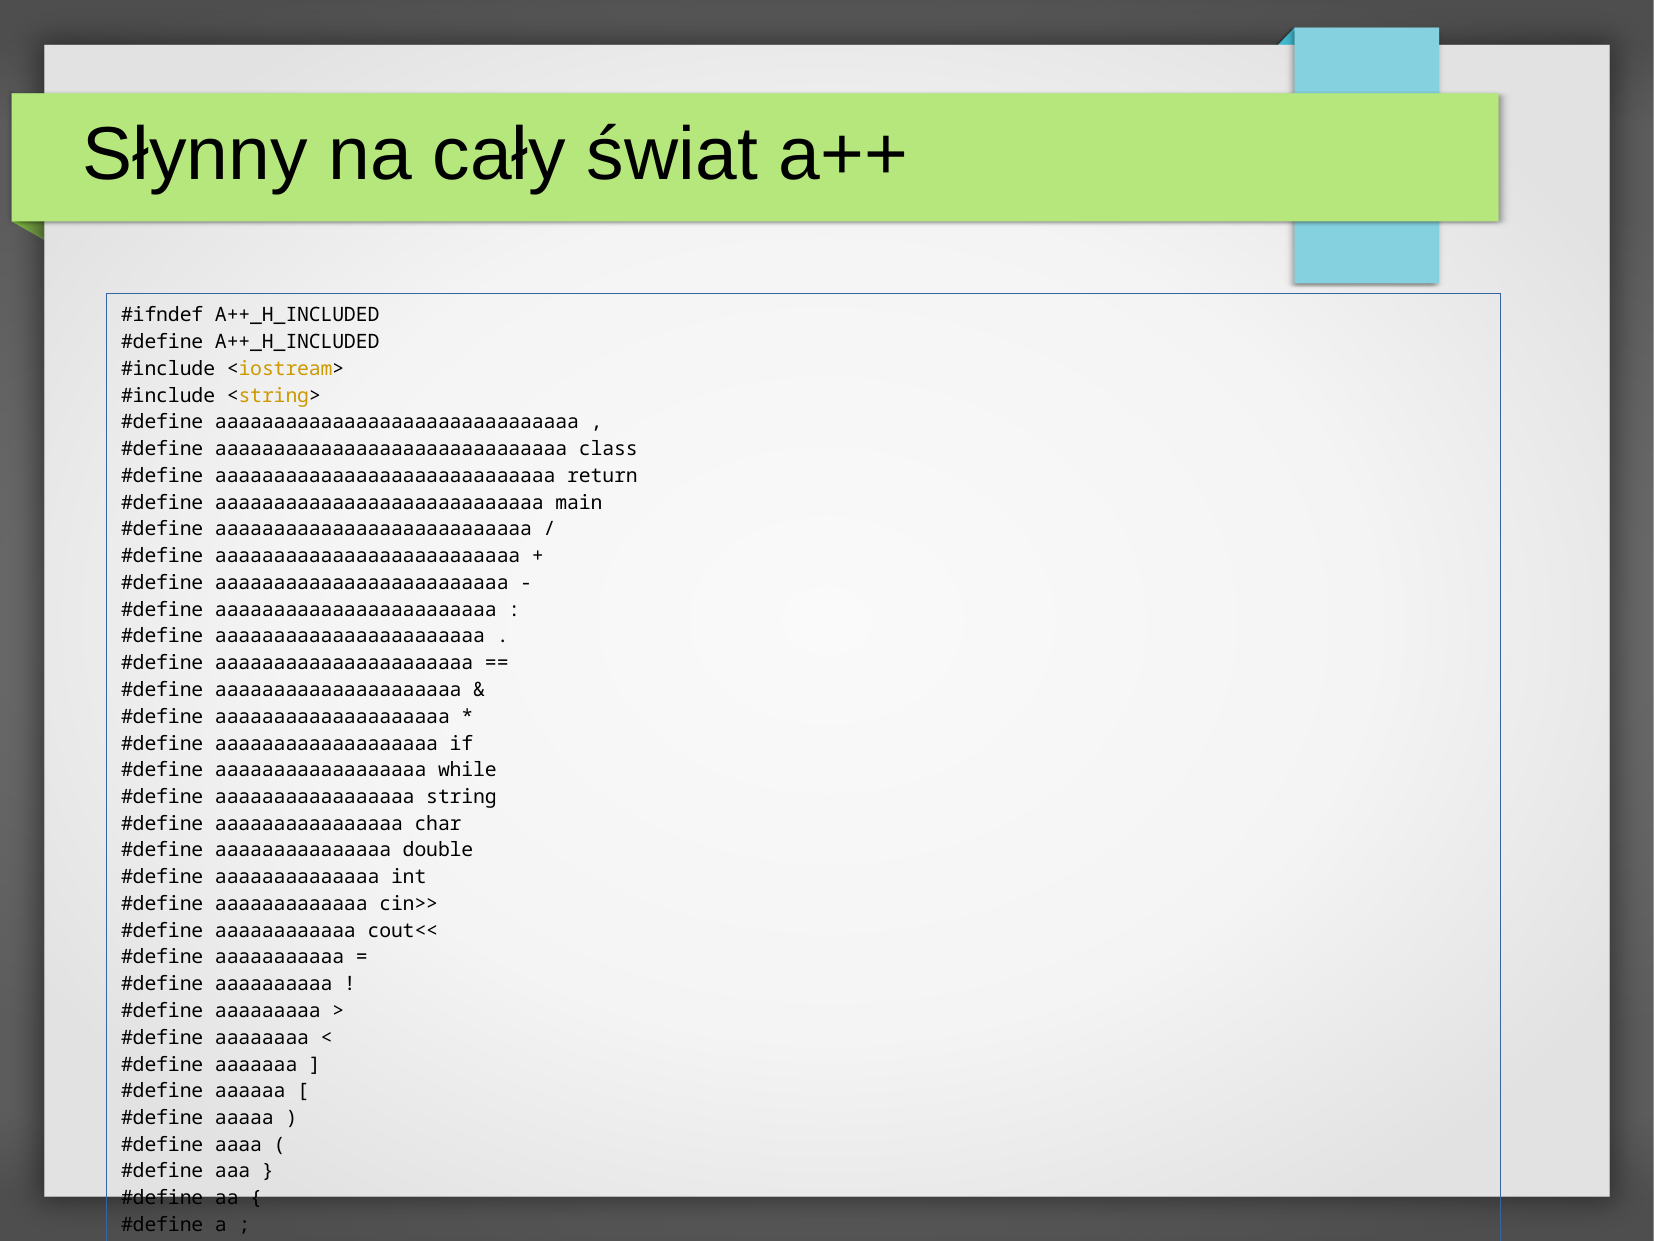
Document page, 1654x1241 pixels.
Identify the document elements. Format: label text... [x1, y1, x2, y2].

title Słynny na cały świat a++ [82, 94, 1264, 213]
picture [0, 0, 1654, 1241]
text_box #ifndef A++_H_INCLUDED #define A++_H_INCLUDED #include <iostream> #include <string> #define aaaaaaaaaaaaaaaaaaaaaaaaaaaaaaa , #define aaaaaaaaaaaaaaaaaaaaaaaaaaaaaa class #define aaaaaaaaaaaaaaaaaaaaaaaaaaaaa return #define aaaaaaaaaaaaaaaaaaaaaaaaaaaa main #define aaaaaaaaaaaaaaaaaaaaaaaaaaa / #define aaaaaaaaaaaaaaaaaaaaaaaaaa + #define aaaaaaaaaaaaaaaaaaaaaaaaa - #define aaaaaaaaaaaaaaaaaaaaaaaa : #define aaaaaaaaaaaaaaaaaaaaaaa . #define aaaaaaaaaaaaaaaaaaaaaa == #define aaaaaaaaaaaaaaaaaaaaa & #define aaaaaaaaaaaaaaaaaaaa * #define aaaaaaaaaaaaaaaaaaa if #define aaaaaaaaaaaaaaaaaa while #define aaaaaaaaaaaaaaaaa string #define aaaaaaaaaaaaaaaa char #define aaaaaaaaaaaaaaa double #define aaaaaaaaaaaaaa int #define aaaaaaaaaaaaa cin>> #define aaaaaaaaaaaa cout<< #define aaaaaaaaaaa = #define aaaaaaaaaa ! #define aaaaaaaaa > #define aaaaaaaa < #define aaaaaaa ] #define aaaaaa [ #define aaaaa ) #define aaaa ( #define aaa } #define aa { #define a ; using namespace std; #endif [106, 293, 1501, 1170]
picture [107, 1170, 1500, 1241]
